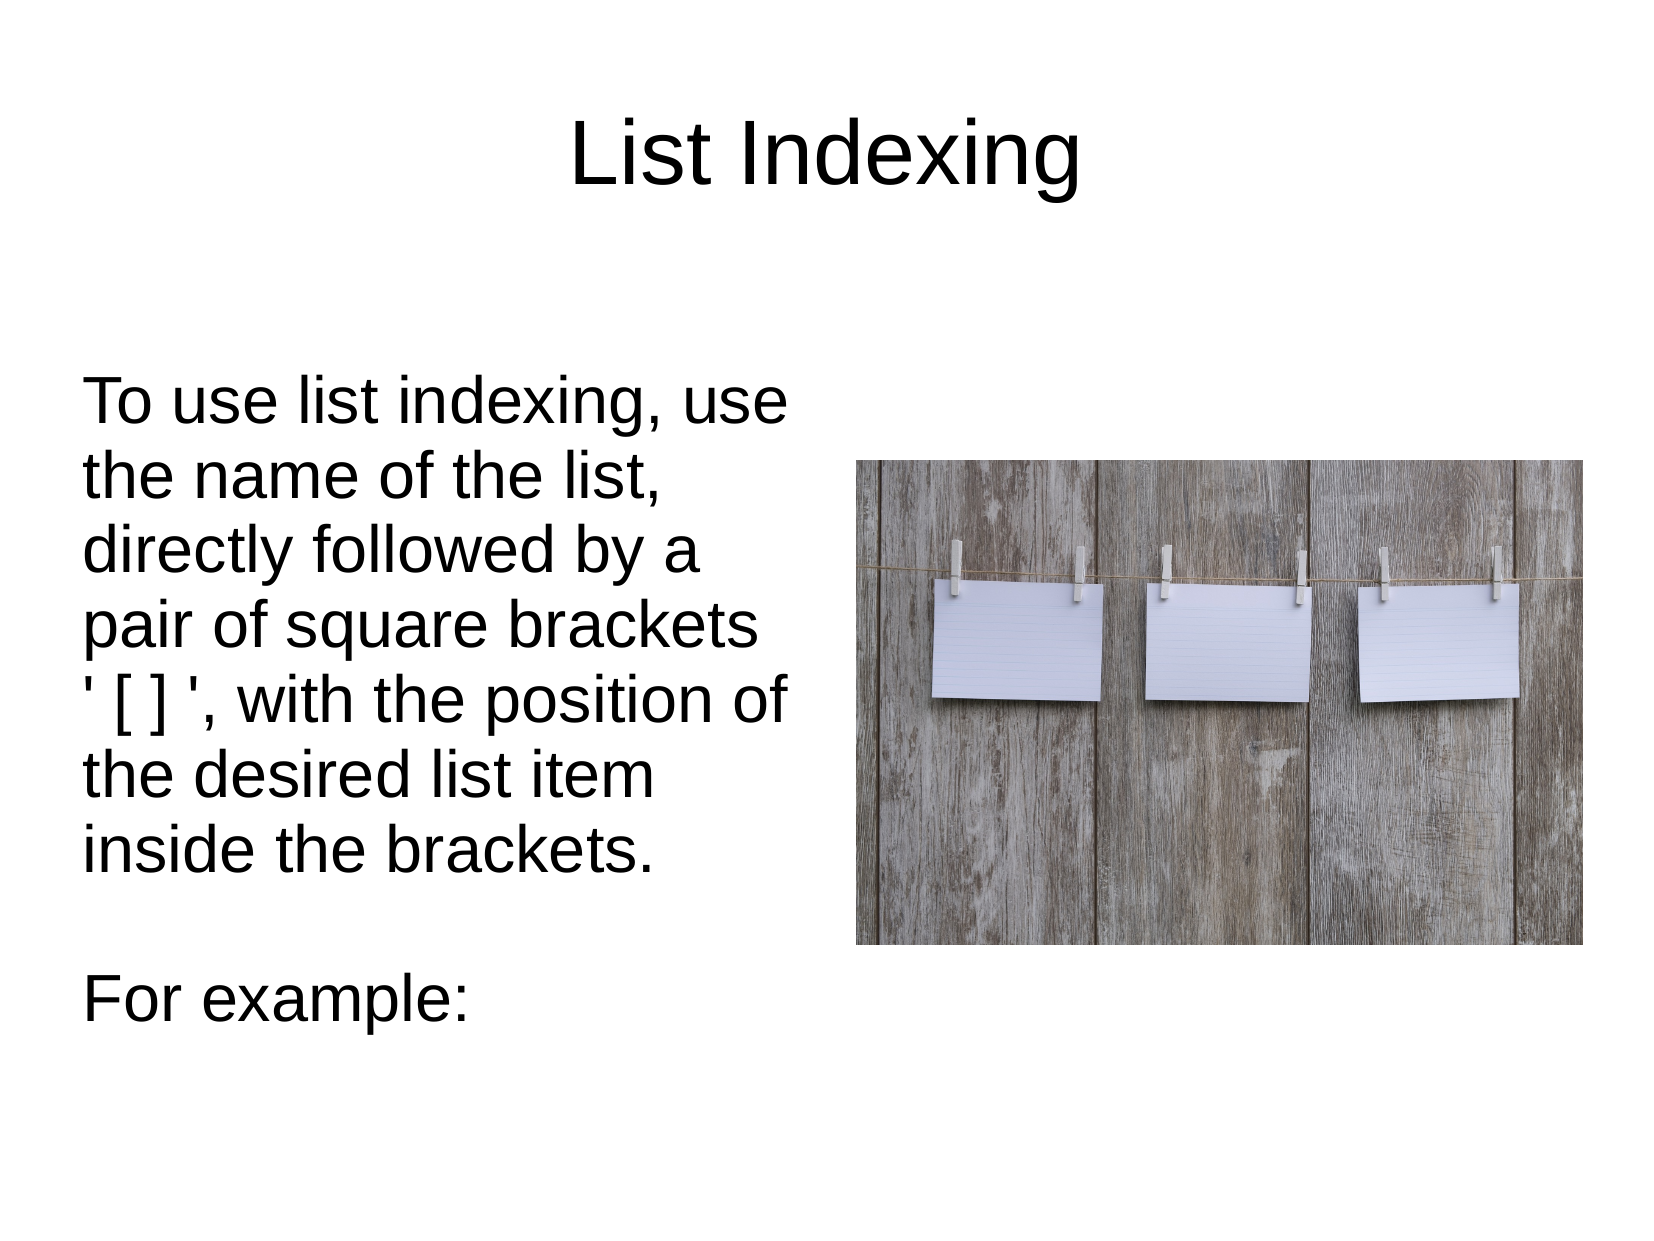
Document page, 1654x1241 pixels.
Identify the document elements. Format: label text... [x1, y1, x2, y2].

picture [856, 460, 1583, 945]
subtitle To use list indexing, use the name of the list, directly followed by a pair of square brackets ' [ ] ', with the position of the desired list item inside the brackets. For example: [82, 290, 1571, 1109]
title List Indexing [82, 49, 1571, 257]
